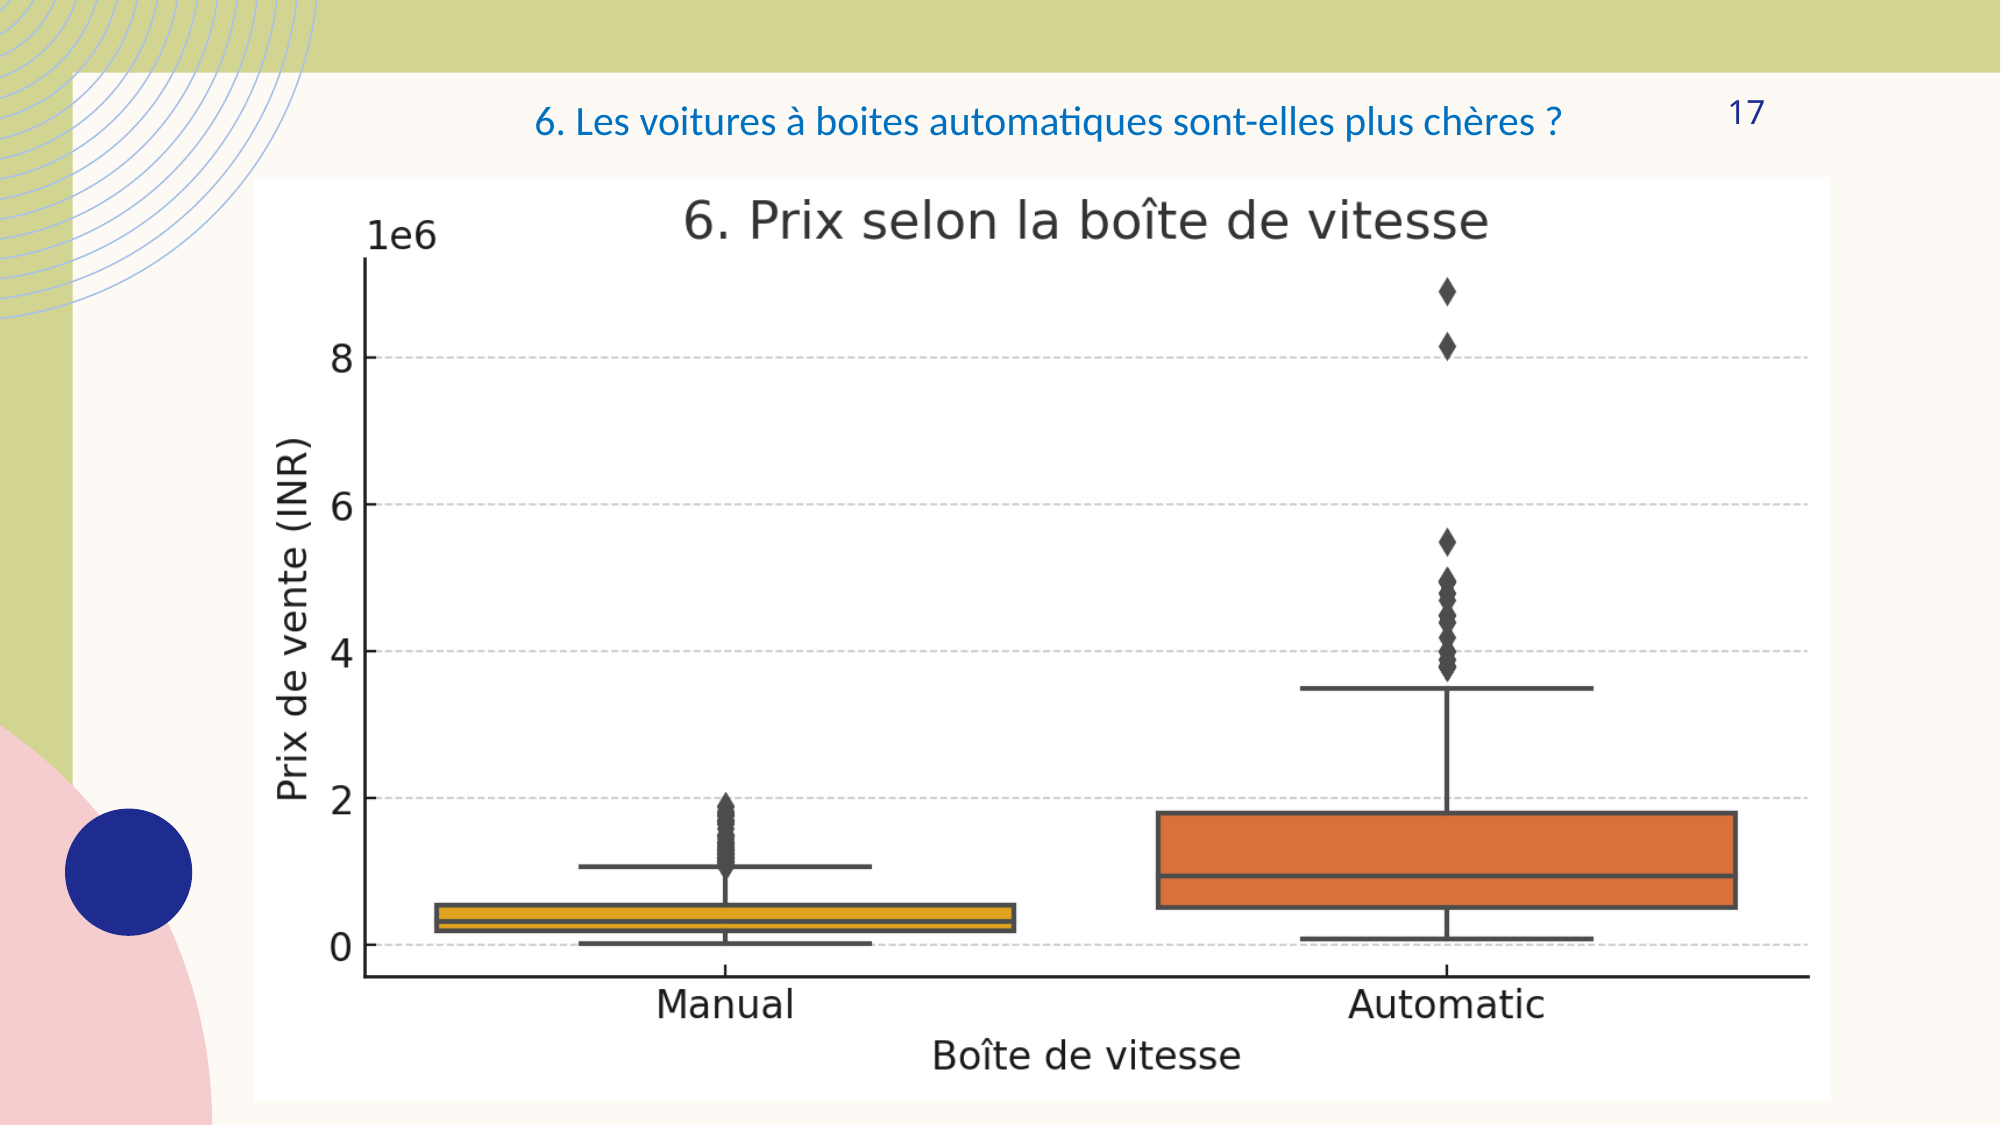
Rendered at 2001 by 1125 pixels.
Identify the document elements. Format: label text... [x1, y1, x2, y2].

text_box [1712, 75, 1875, 153]
picture [254, 178, 1831, 1101]
text_box 6. Les voitures à boites automatiques sont-elles plus chères ? [519, 86, 1713, 153]
